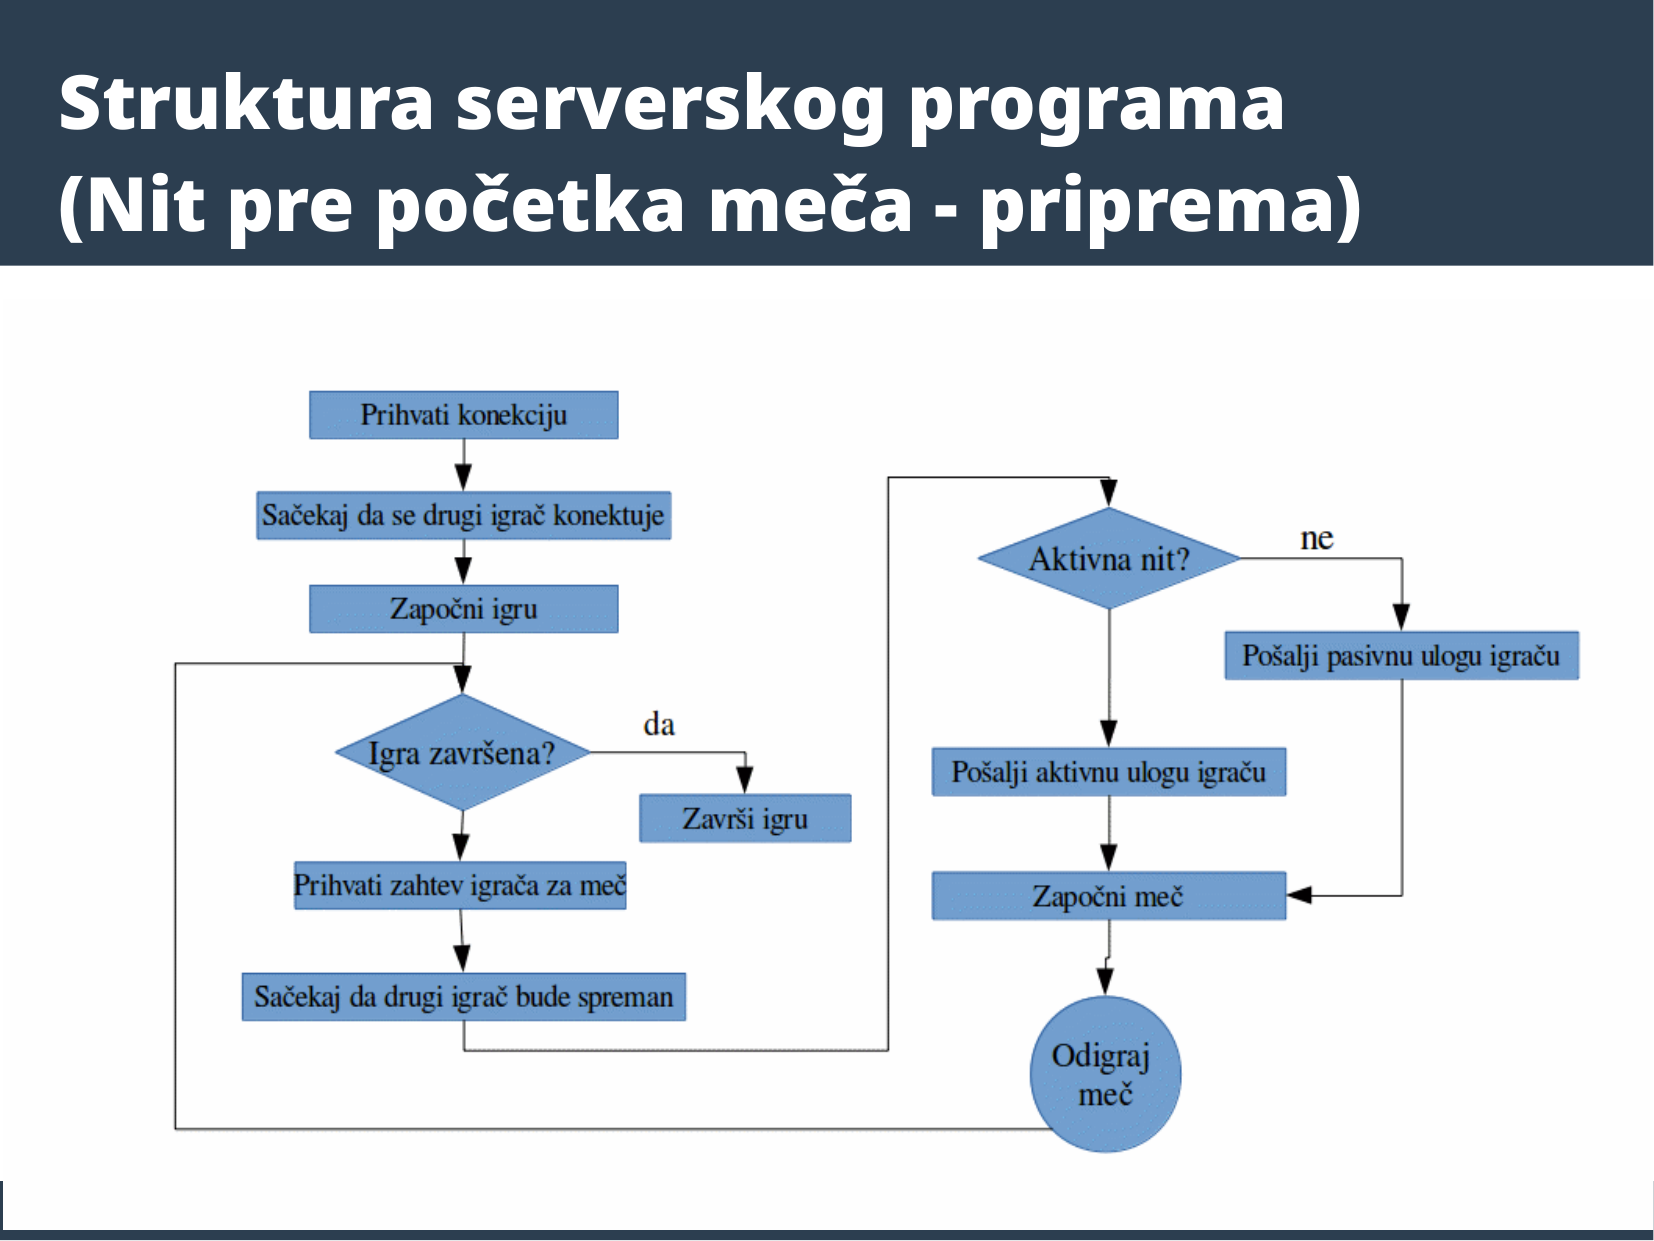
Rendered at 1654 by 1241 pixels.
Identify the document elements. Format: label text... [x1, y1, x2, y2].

picture [3, 299, 1654, 1231]
title Struktura serverskog programa (Nit pre početka meča - priprema) [59, 49, 1595, 207]
